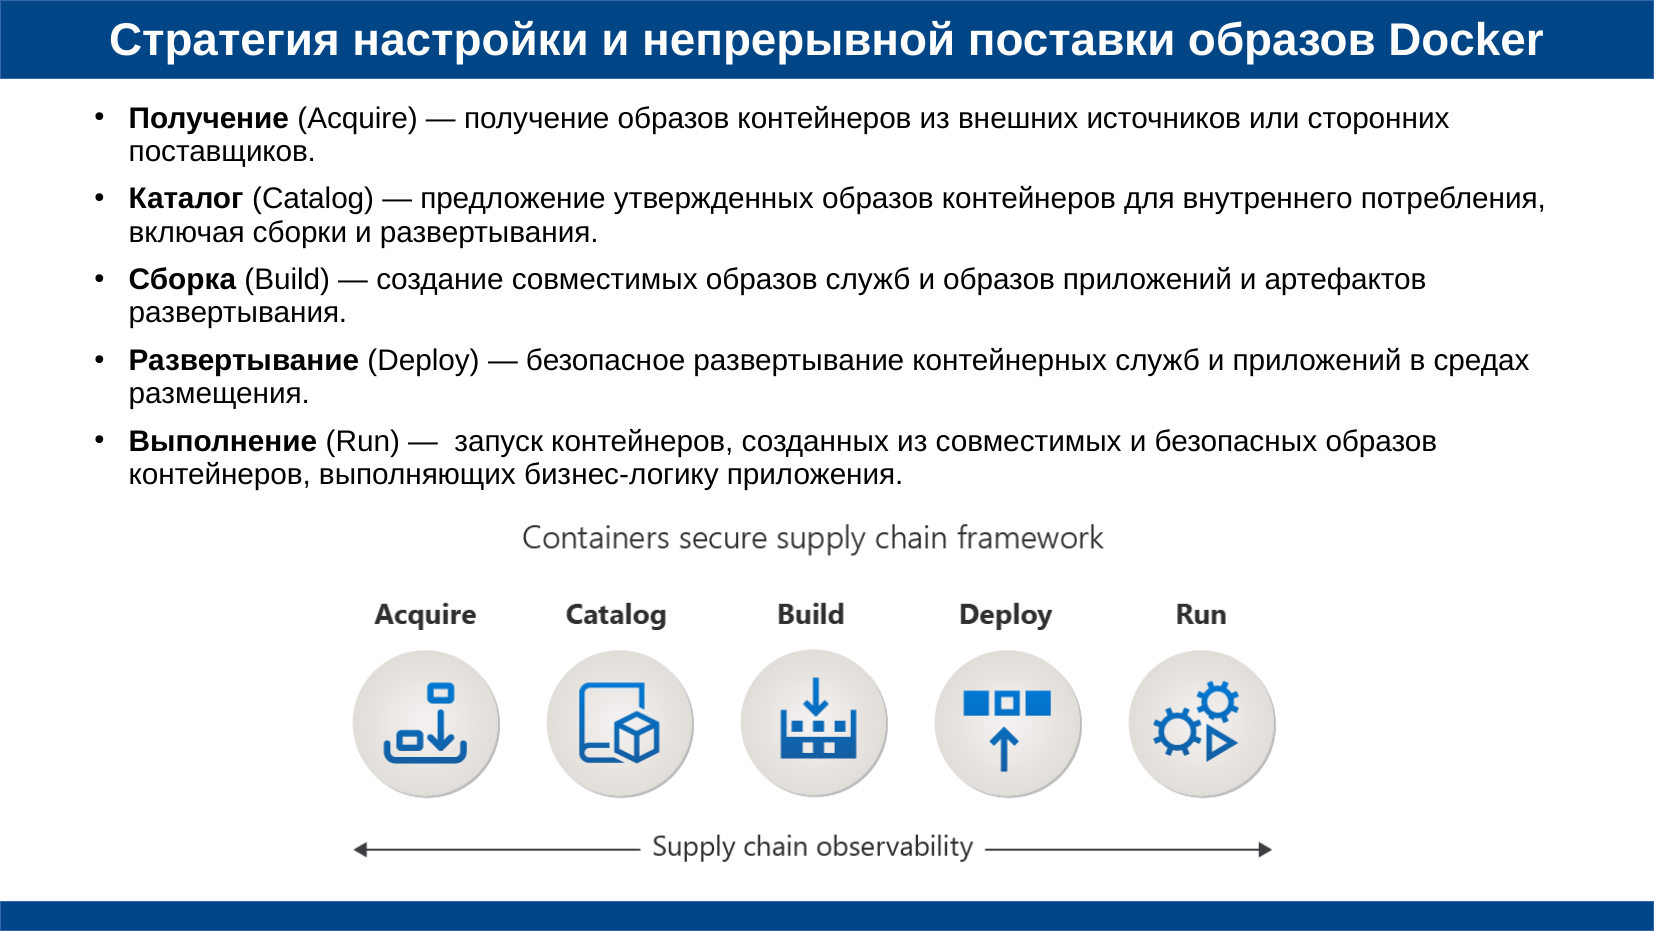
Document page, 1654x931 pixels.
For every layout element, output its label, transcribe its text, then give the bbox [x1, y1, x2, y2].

picture [315, 497, 1306, 889]
title Стратегия настройки и непрерывной поставки образов Docker [0, 0, 1654, 79]
list Получение (Acquire) — получение образов контейнеров из внешних источников или сторонних поставщиков. Каталог (Catalog) — предложение утвержденных образов контейнеров для внутреннего потребления, включая сборки и развертывания. Сборка (Build) — cоздание совместимых образов служб и образов приложений и артефактов развертывания. Развертывание (Deploy) — безопасное развертывание контейнерных служб и приложений в средах размещения. Выполнение (Run) — запуск контейнеров, созданных из совместимых и безопасных образов контейнеров, выполняющих бизнес-логику приложения. [82, 101, 1571, 496]
